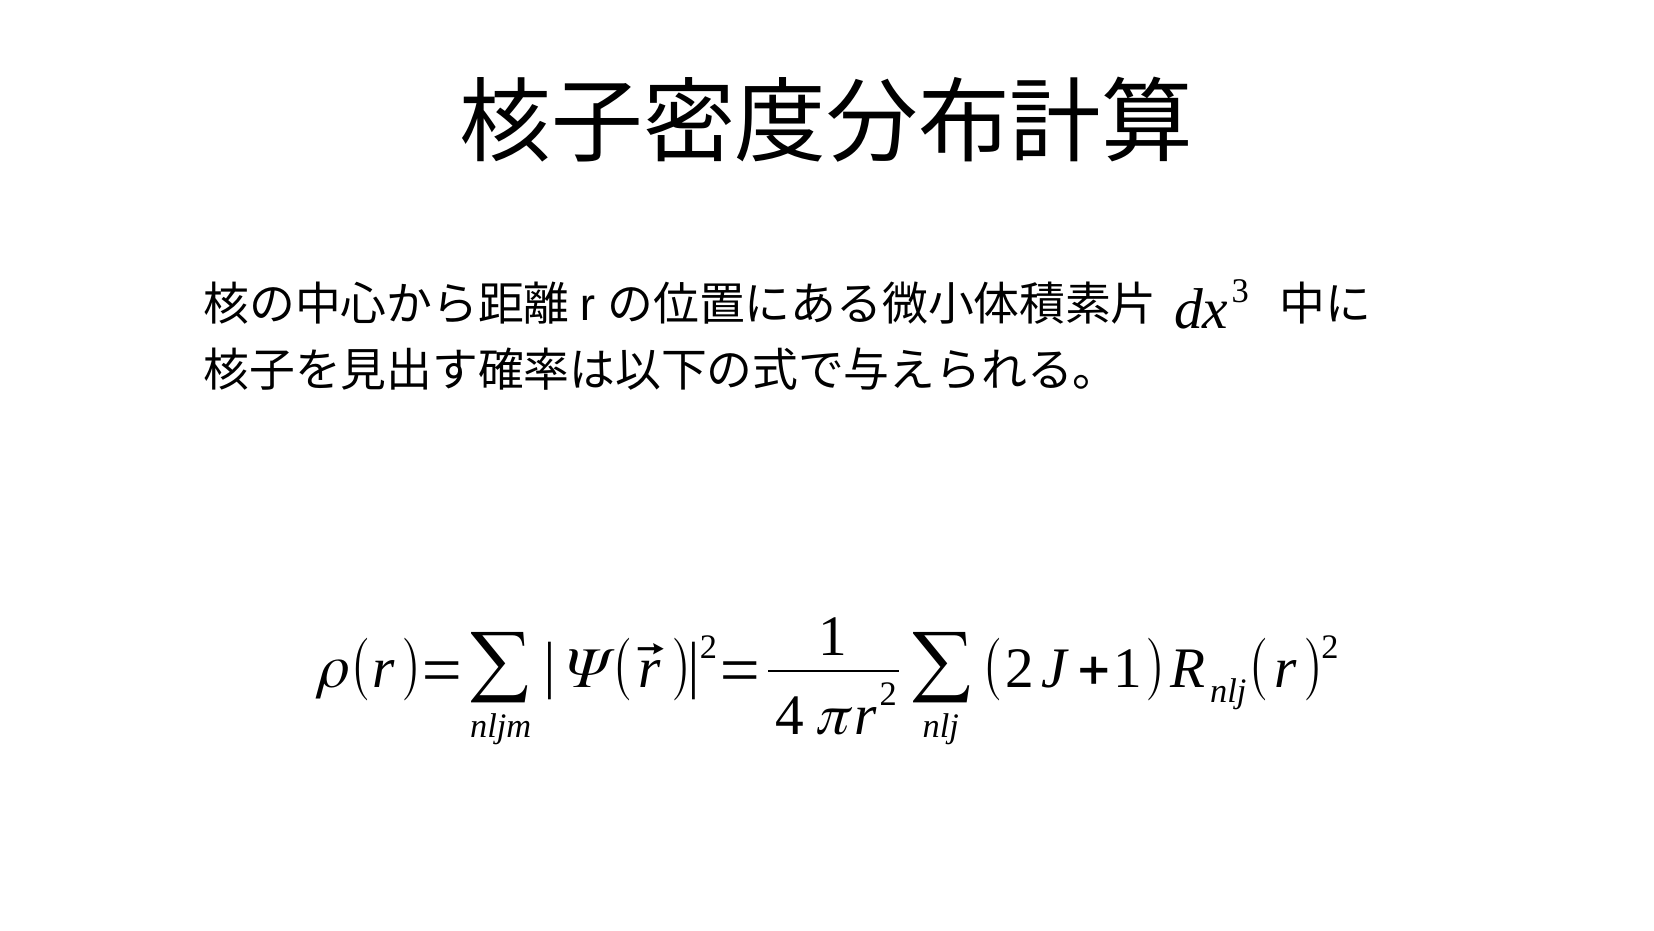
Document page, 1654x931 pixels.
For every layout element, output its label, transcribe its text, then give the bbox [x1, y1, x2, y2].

chart [301, 590, 1352, 747]
title 核子密度分布計算 [82, 37, 1571, 193]
chart [1159, 270, 1264, 343]
text_box 核の中心から距離 r の位置にある微小体積素片 中に 核子を見出す確率は以下の式で与えられる。 [188, 259, 1387, 411]
